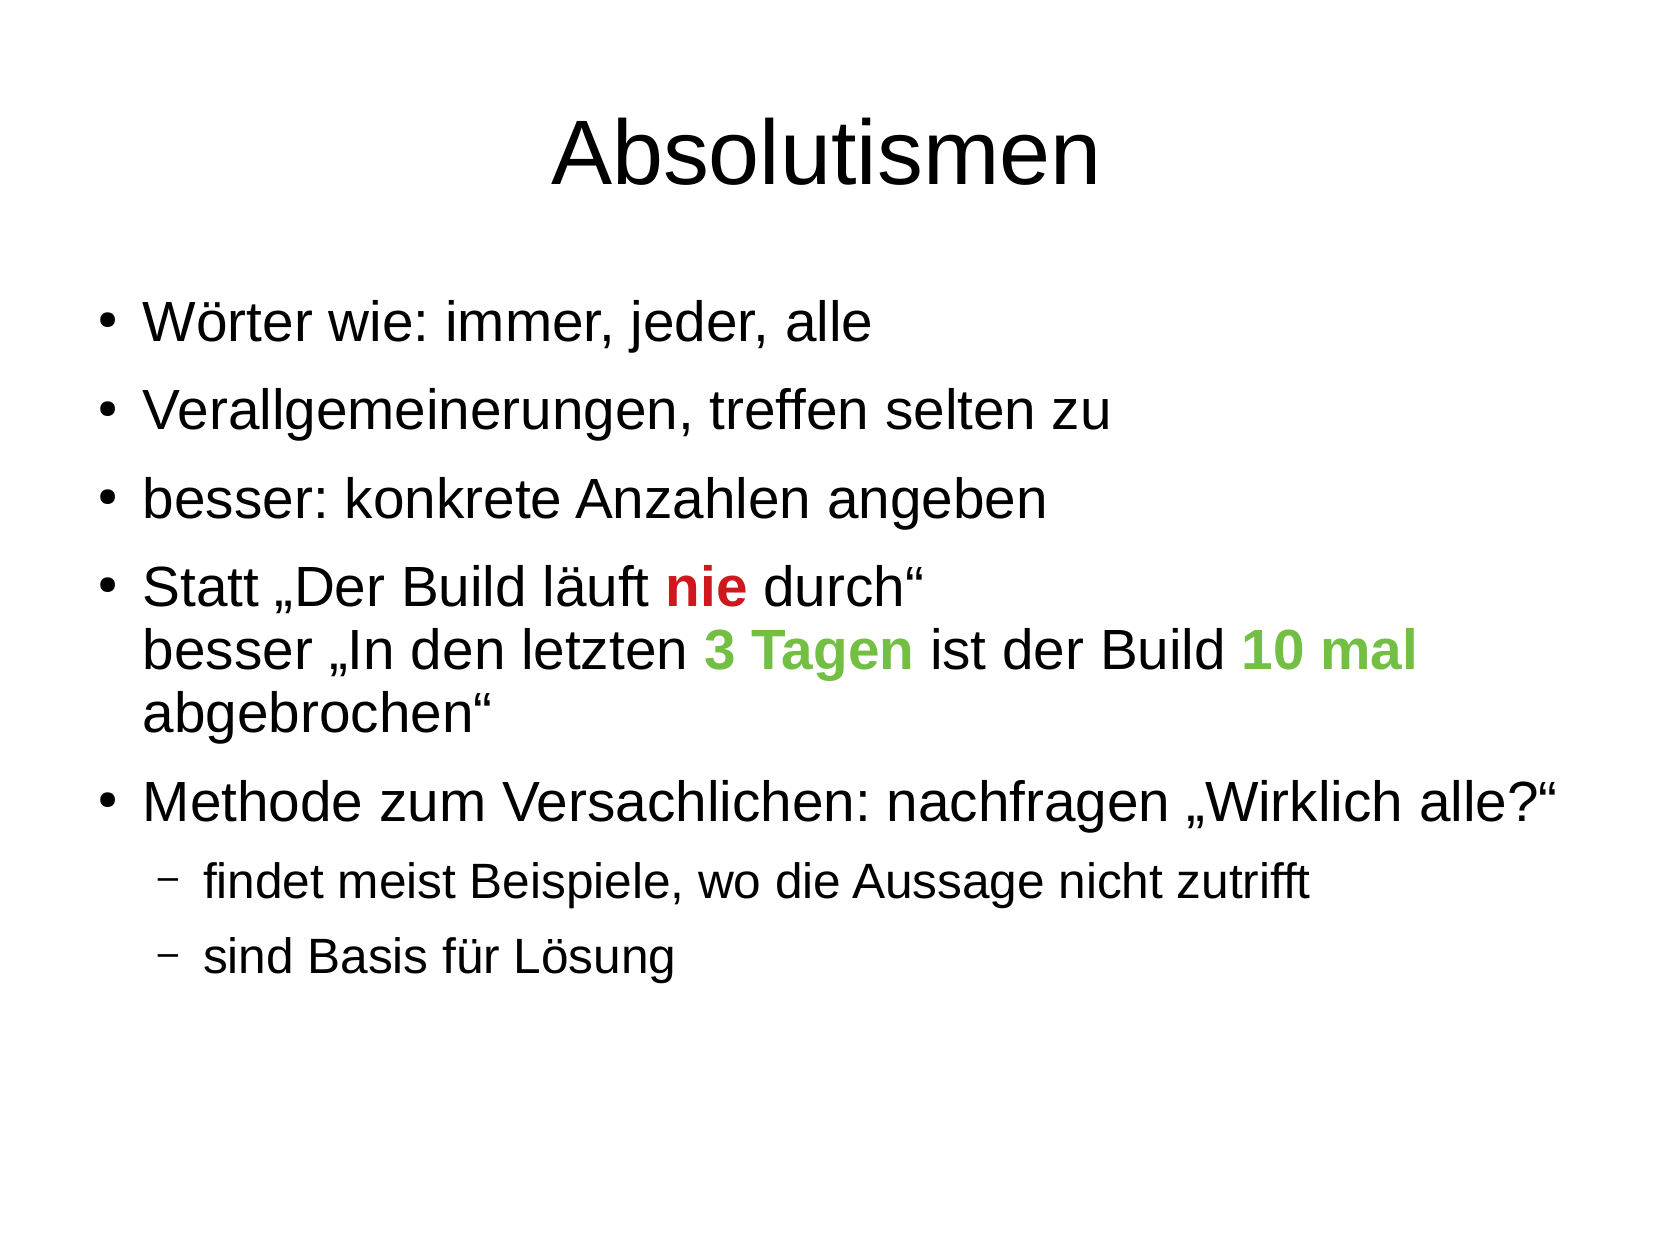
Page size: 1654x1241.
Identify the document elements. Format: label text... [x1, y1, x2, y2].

list Wörter wie: immer, jeder, alle Verallgemeinerungen, treffen selten zu besser: konkrete Anzahlen angeben Statt „Der Build läuft nie durch“ besser „In den letzten 3 Tagen ist der Build 10 mal abgebrochen“ Methode zum Versachlichen: nachfragen „Wirklich alle?“ findet meist Beispiele, wo die Aussage nicht zutrifft sind Basis für Lösung [82, 290, 1571, 1010]
title Absolutismen [82, 49, 1571, 257]
